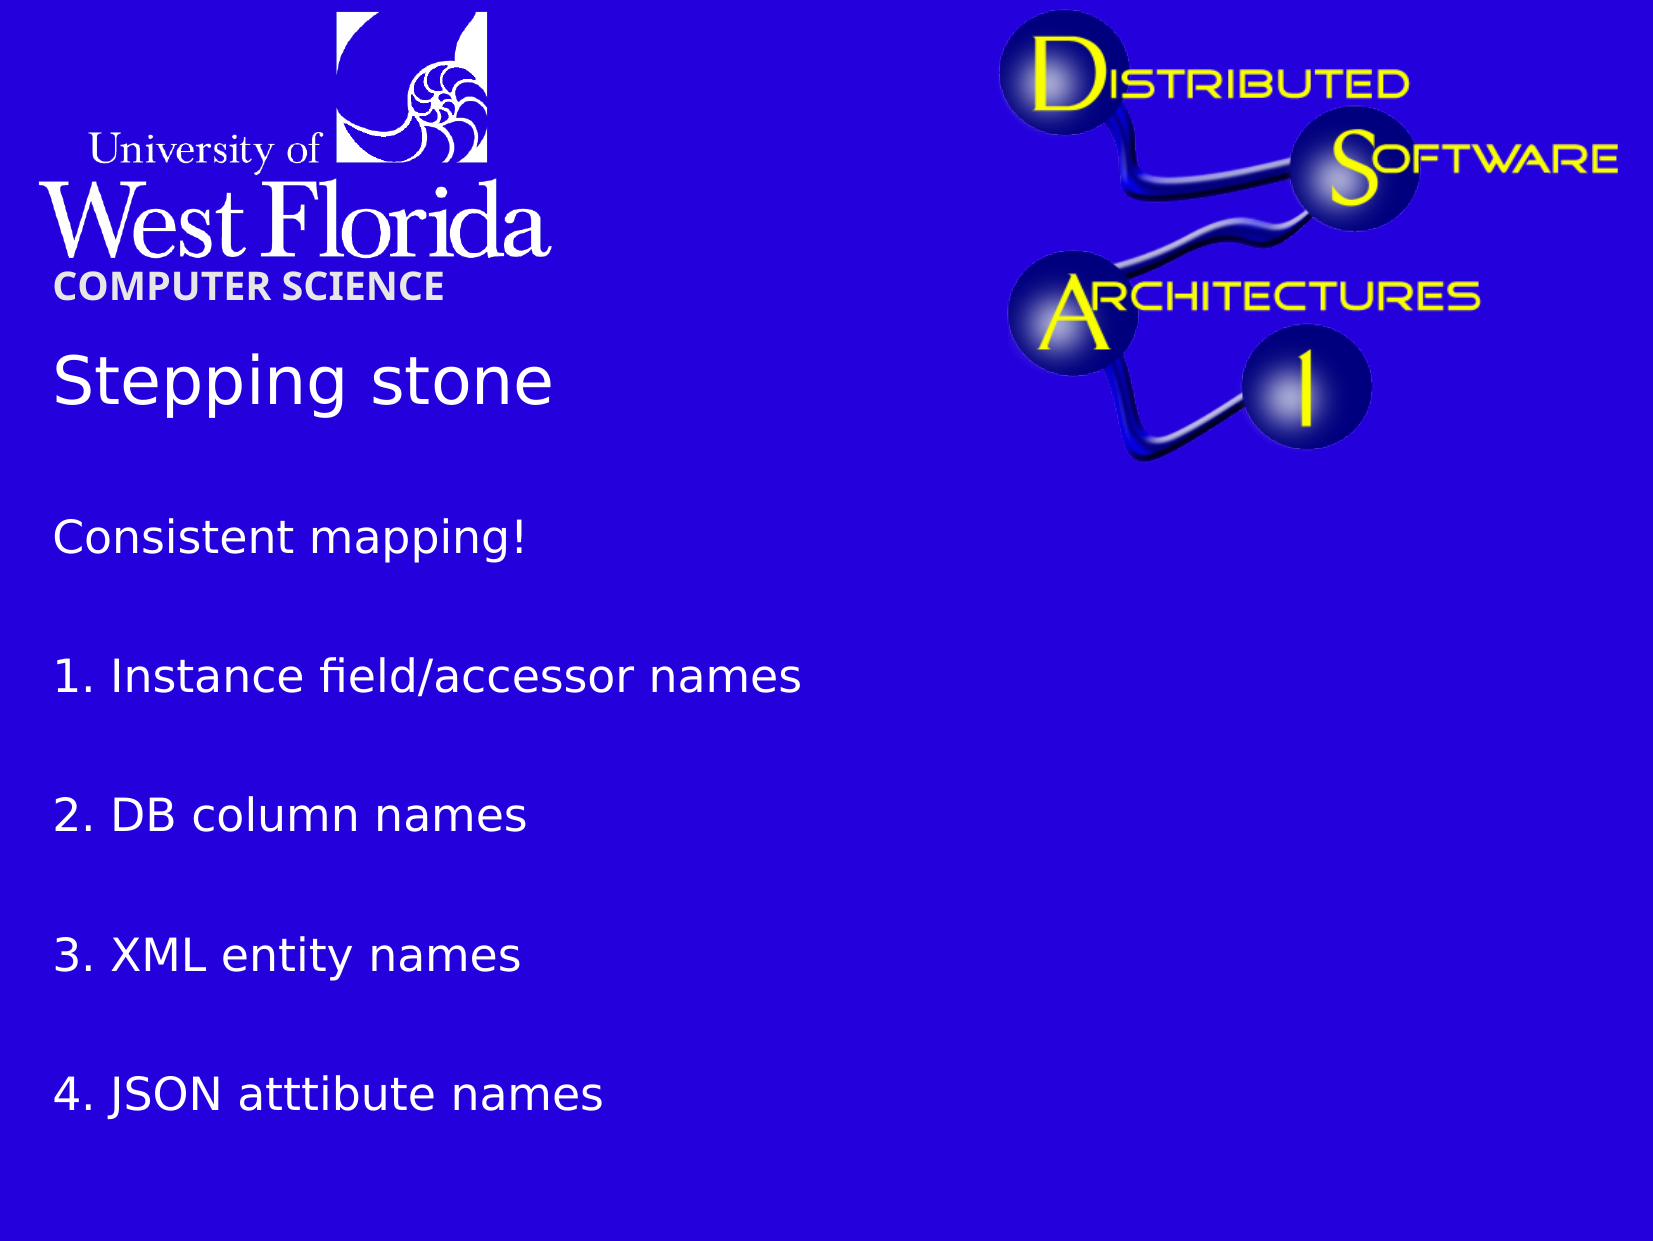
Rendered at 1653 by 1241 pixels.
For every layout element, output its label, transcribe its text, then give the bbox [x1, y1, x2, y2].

text_box COMPUTER SCIENCE [37, 262, 563, 316]
picture [910, 0, 1653, 506]
picture [37, 0, 559, 262]
text_box Stepping stone Consistent mapping! 1. Instance field/accessor names 2. DB column names 3. XML entity names 4. JSON atttibute names [37, 337, 1426, 1241]
